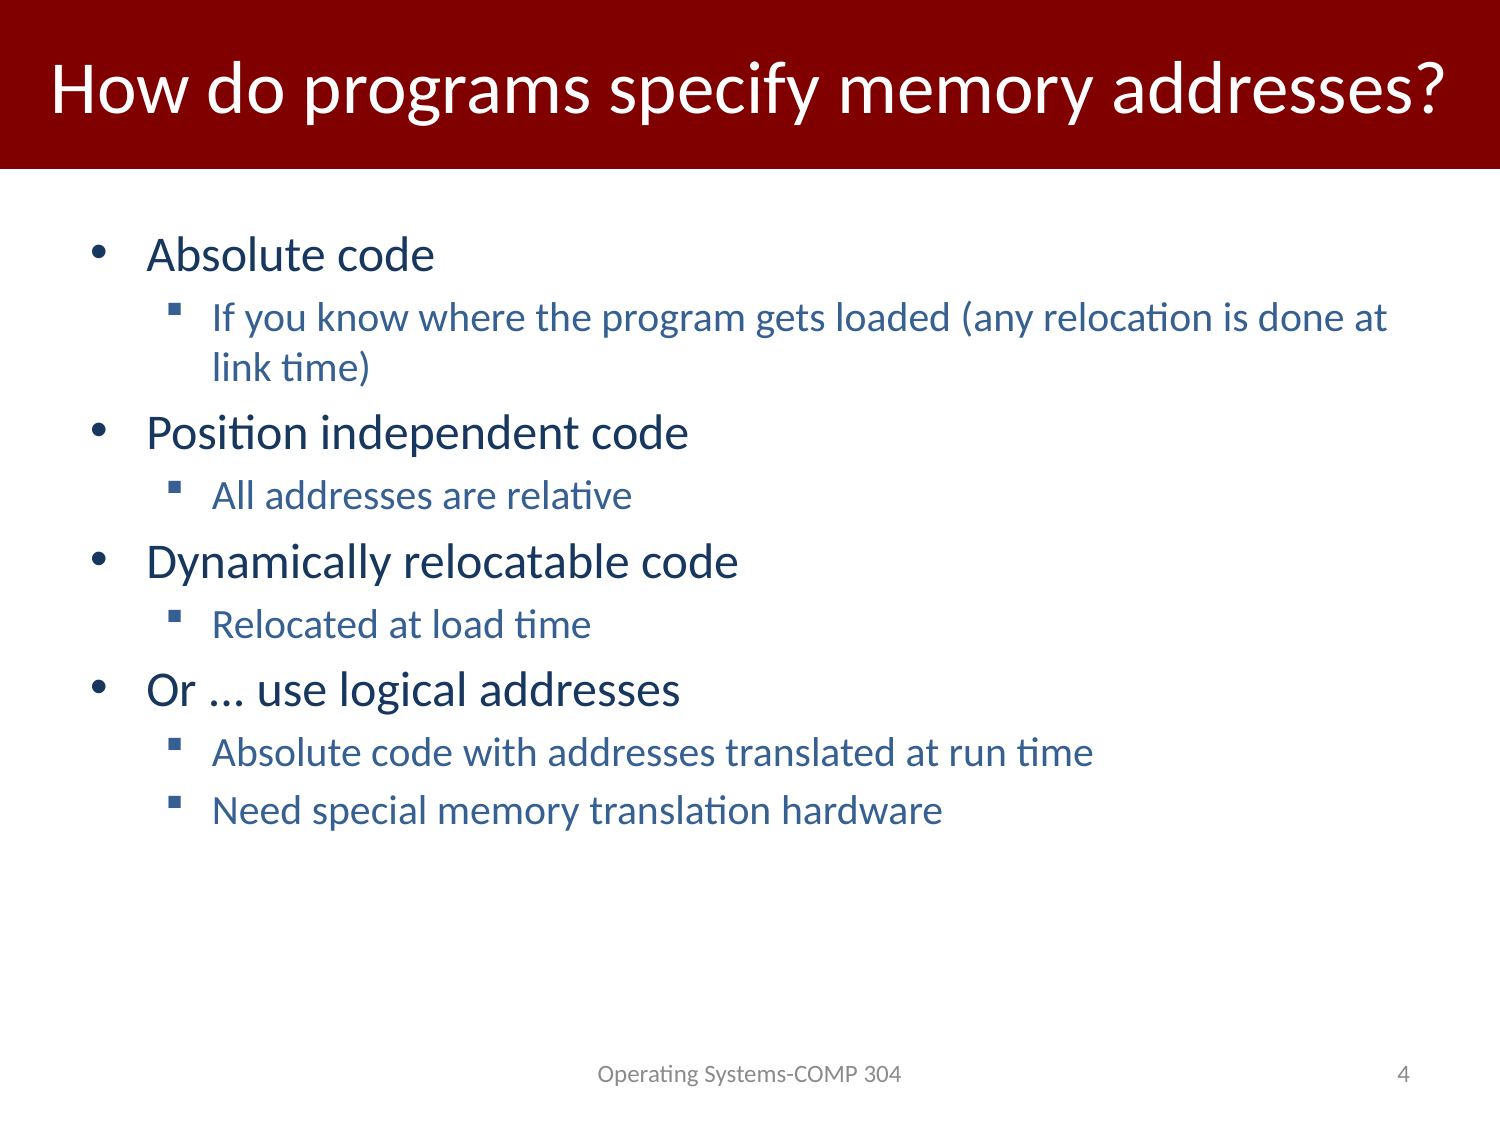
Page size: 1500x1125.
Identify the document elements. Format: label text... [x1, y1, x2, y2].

list Absolute code If you know where the program gets loaded (any relocation is done at link time) Position independent code All addresses are relative Dynamically relocatable code Relocated at load time Or ... use logical addresses Absolute code with addresses translated at run time Need special memory translation hardware [75, 213, 1425, 1051]
title How do programs specify memory addresses? [0, 0, 1500, 169]
